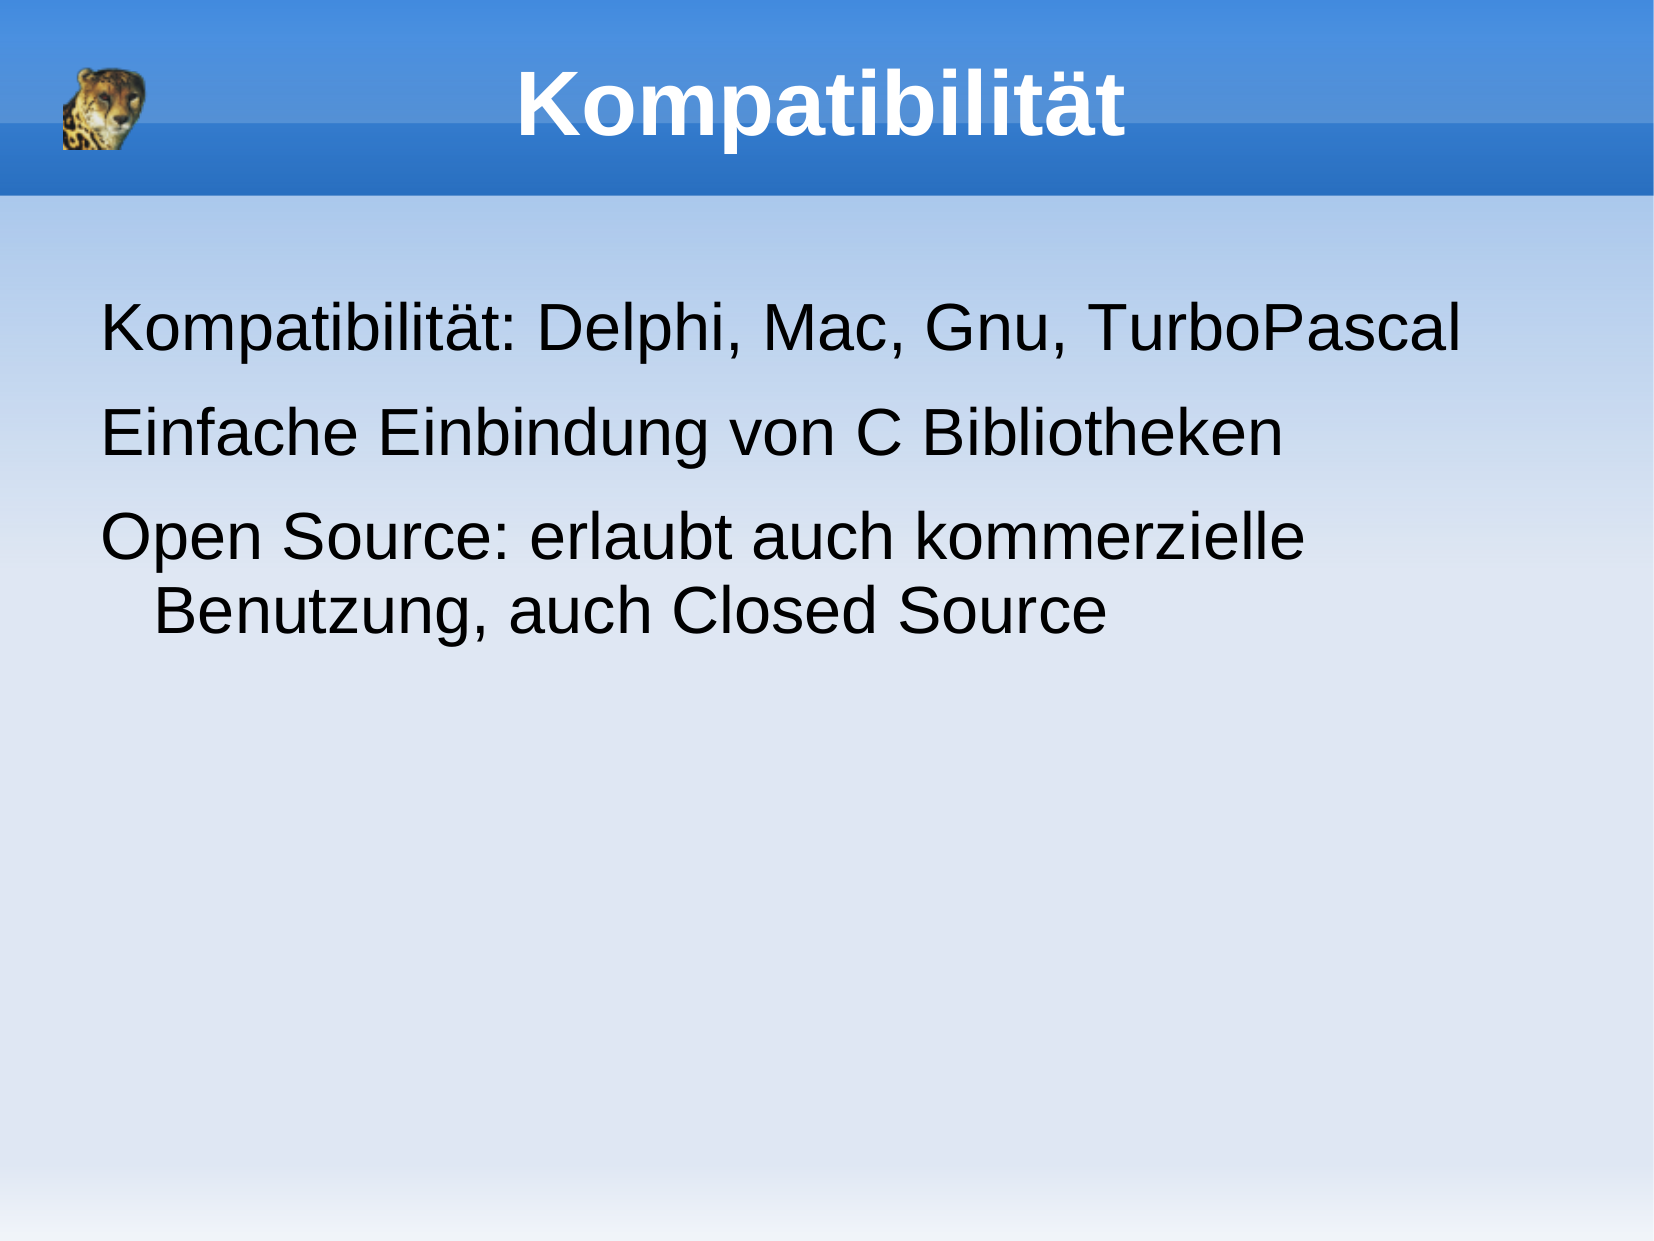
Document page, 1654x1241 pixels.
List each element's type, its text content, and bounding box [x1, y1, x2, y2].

list Kompatibilität: Delphi, Mac, Gnu, TurboPascal Einfache Einbindung von C Bibliotheken Open Source: erlaubt auch kommerzielle Benutzung, auch Closed Source [82, 290, 1571, 1094]
picture [0, 0, 1654, 1241]
title Kompatibilität [76, 7, 1565, 200]
